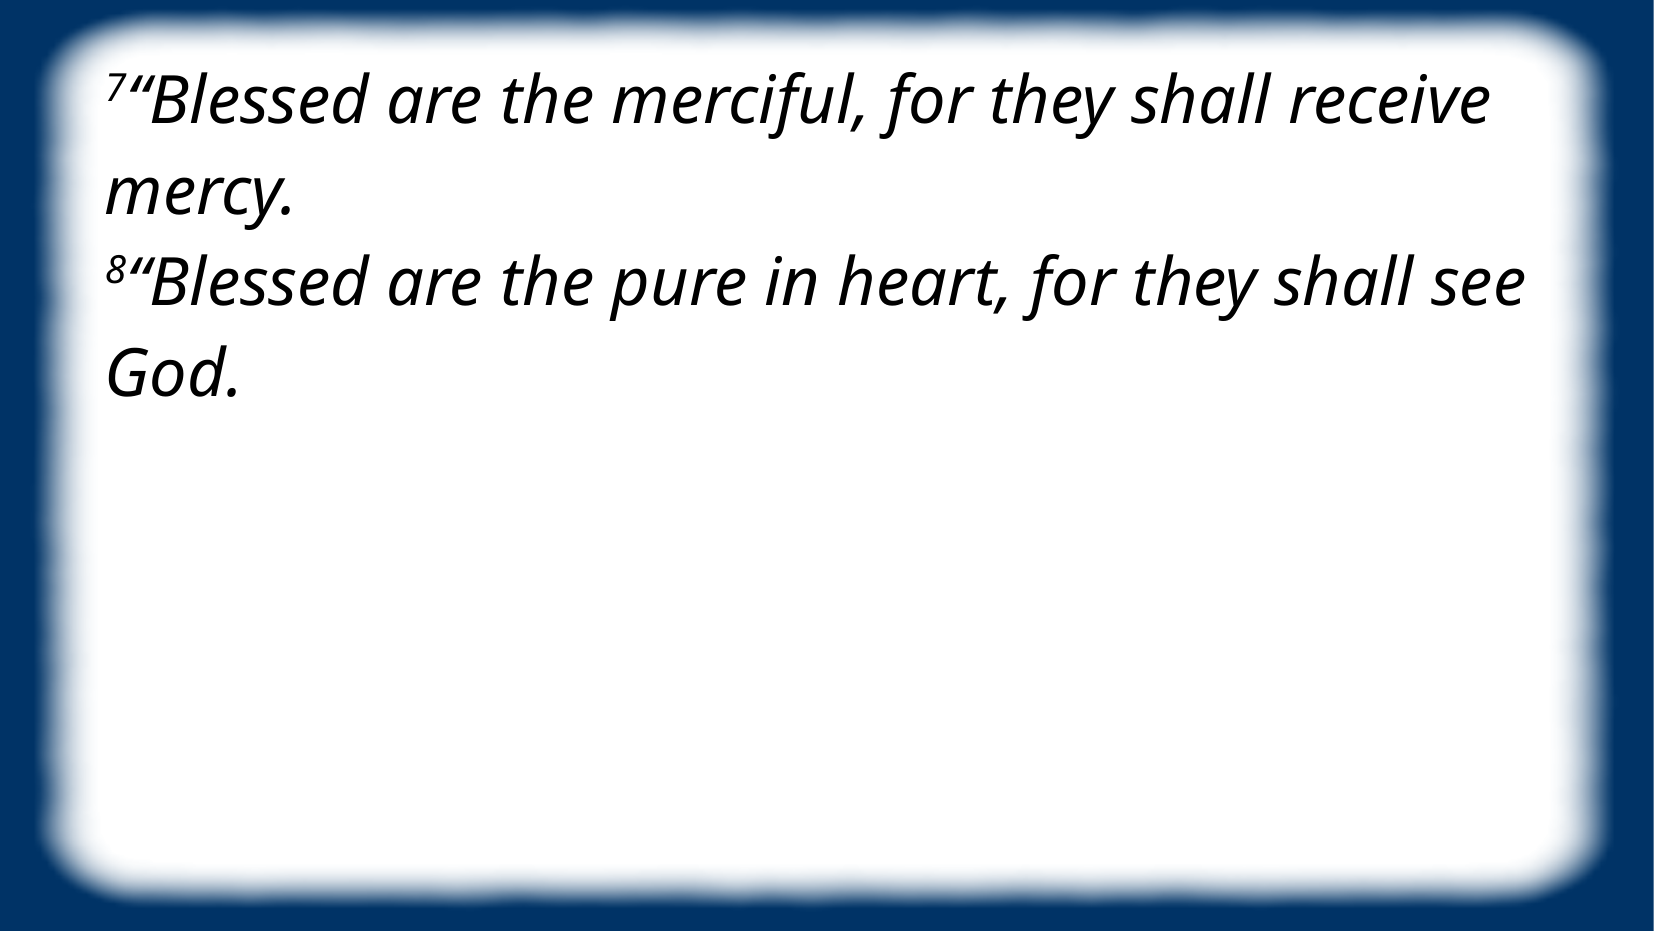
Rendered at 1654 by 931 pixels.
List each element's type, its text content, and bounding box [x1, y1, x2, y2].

picture [0, 0, 1654, 931]
text_box 7“Blessed are the merciful, for they shall receive mercy. 8“Blessed are the pure in heart, for they shall see God. [90, 45, 1546, 415]
